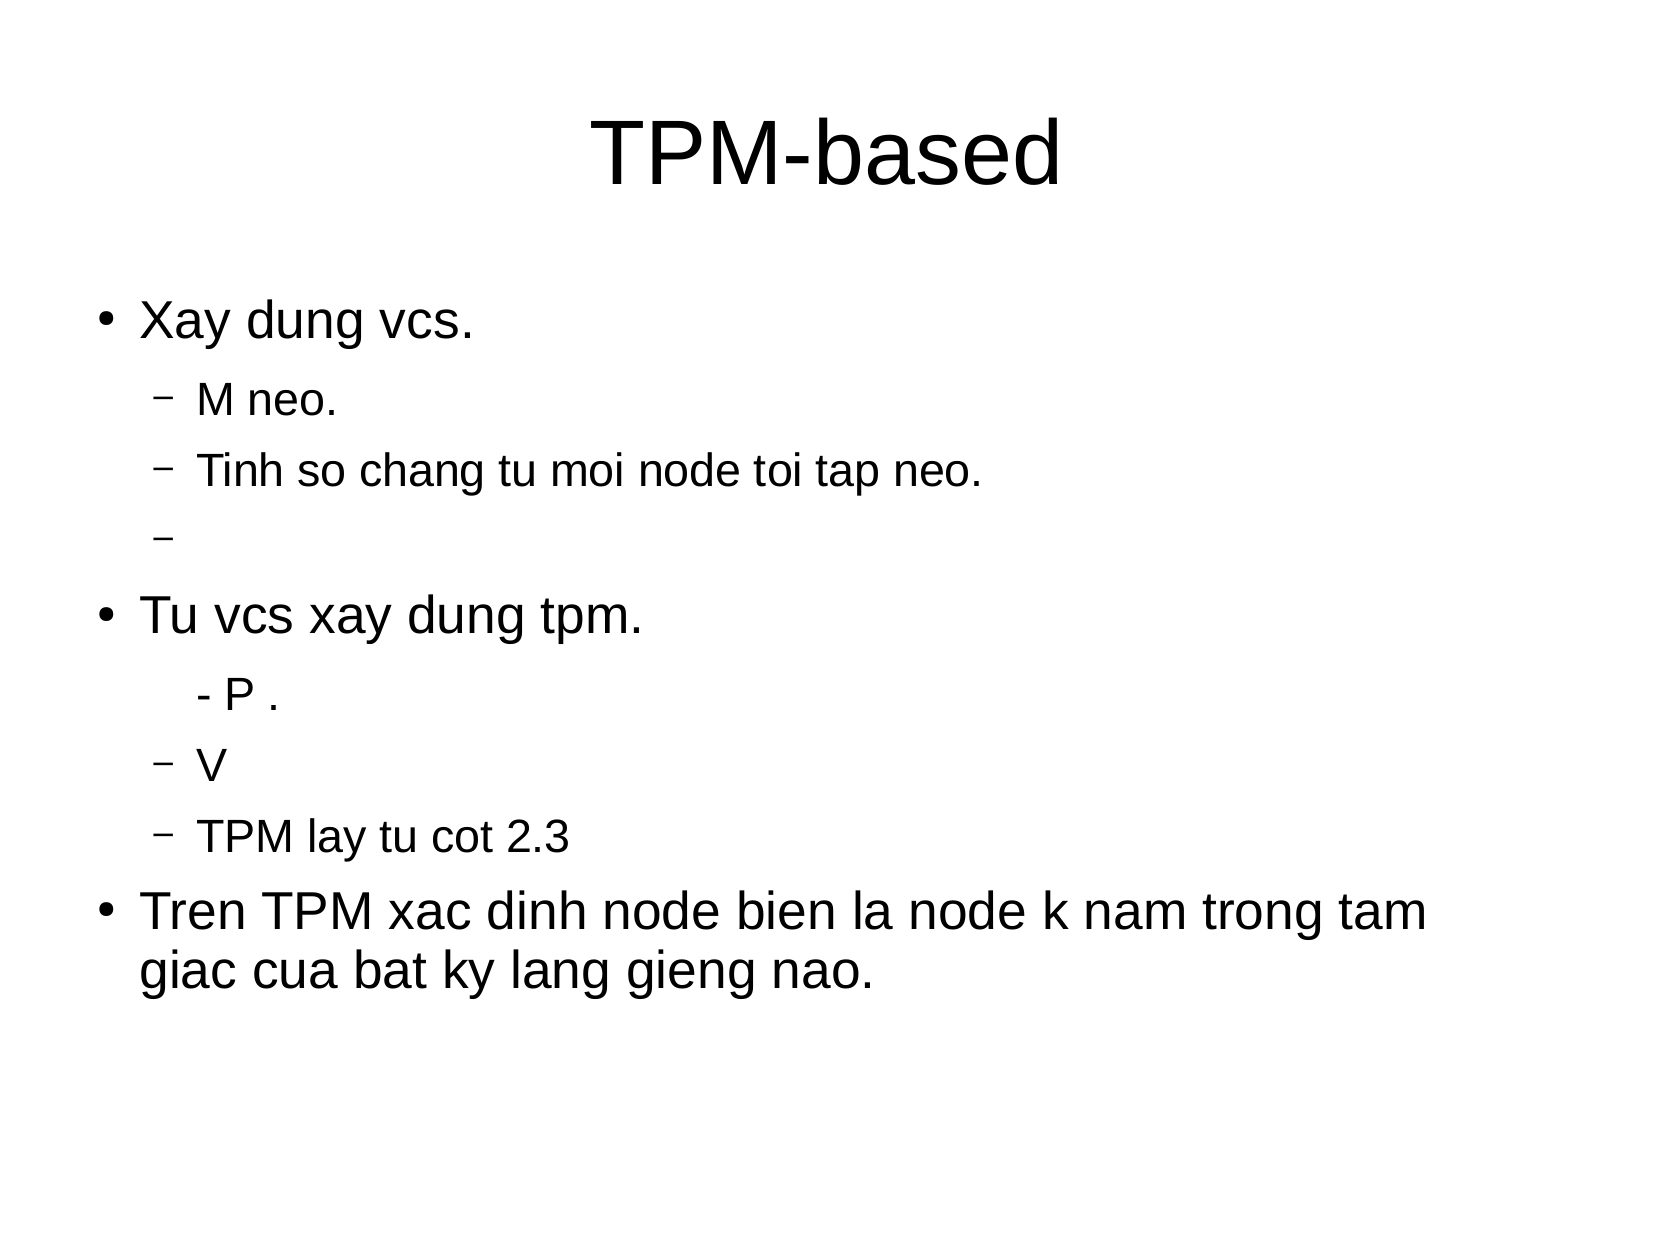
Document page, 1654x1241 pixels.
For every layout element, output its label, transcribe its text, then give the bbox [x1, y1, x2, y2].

title TPM-based [82, 49, 1571, 257]
list Xay dung vcs. M neo. Tinh so chang tu moi node toi tap neo. Tu vcs xay dung tpm. - P . V TPM lay tu cot 2.3 Tren TPM xac dinh node bien la node k nam trong tam giac cua bat ky lang gieng nao. [82, 290, 1538, 1010]
